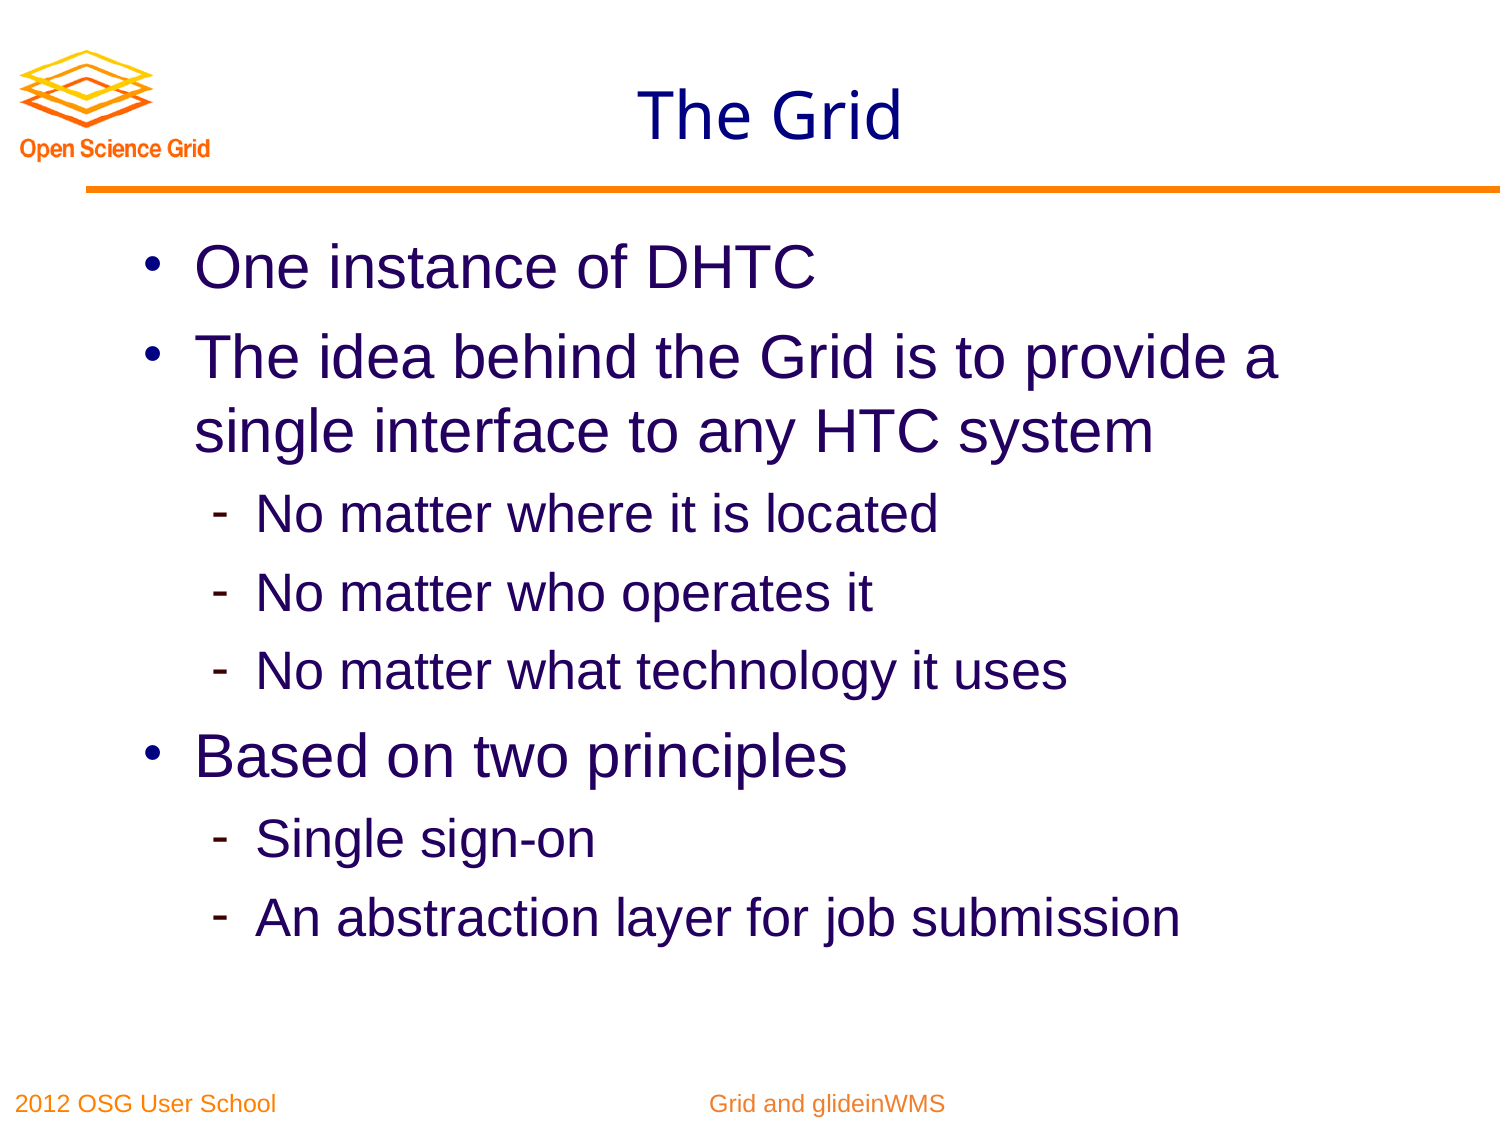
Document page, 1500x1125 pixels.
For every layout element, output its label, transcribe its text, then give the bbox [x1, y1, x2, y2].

picture [0, 27, 201, 179]
list One instance of DHTC The idea behind the Grid is to provide a single interface to any HTC system No matter where it is located No matter who operates it No matter what technology it uses Based on two principles Single sign-on An abstraction layer for job submission [127, 218, 1403, 962]
title The Grid [201, 18, 1342, 207]
